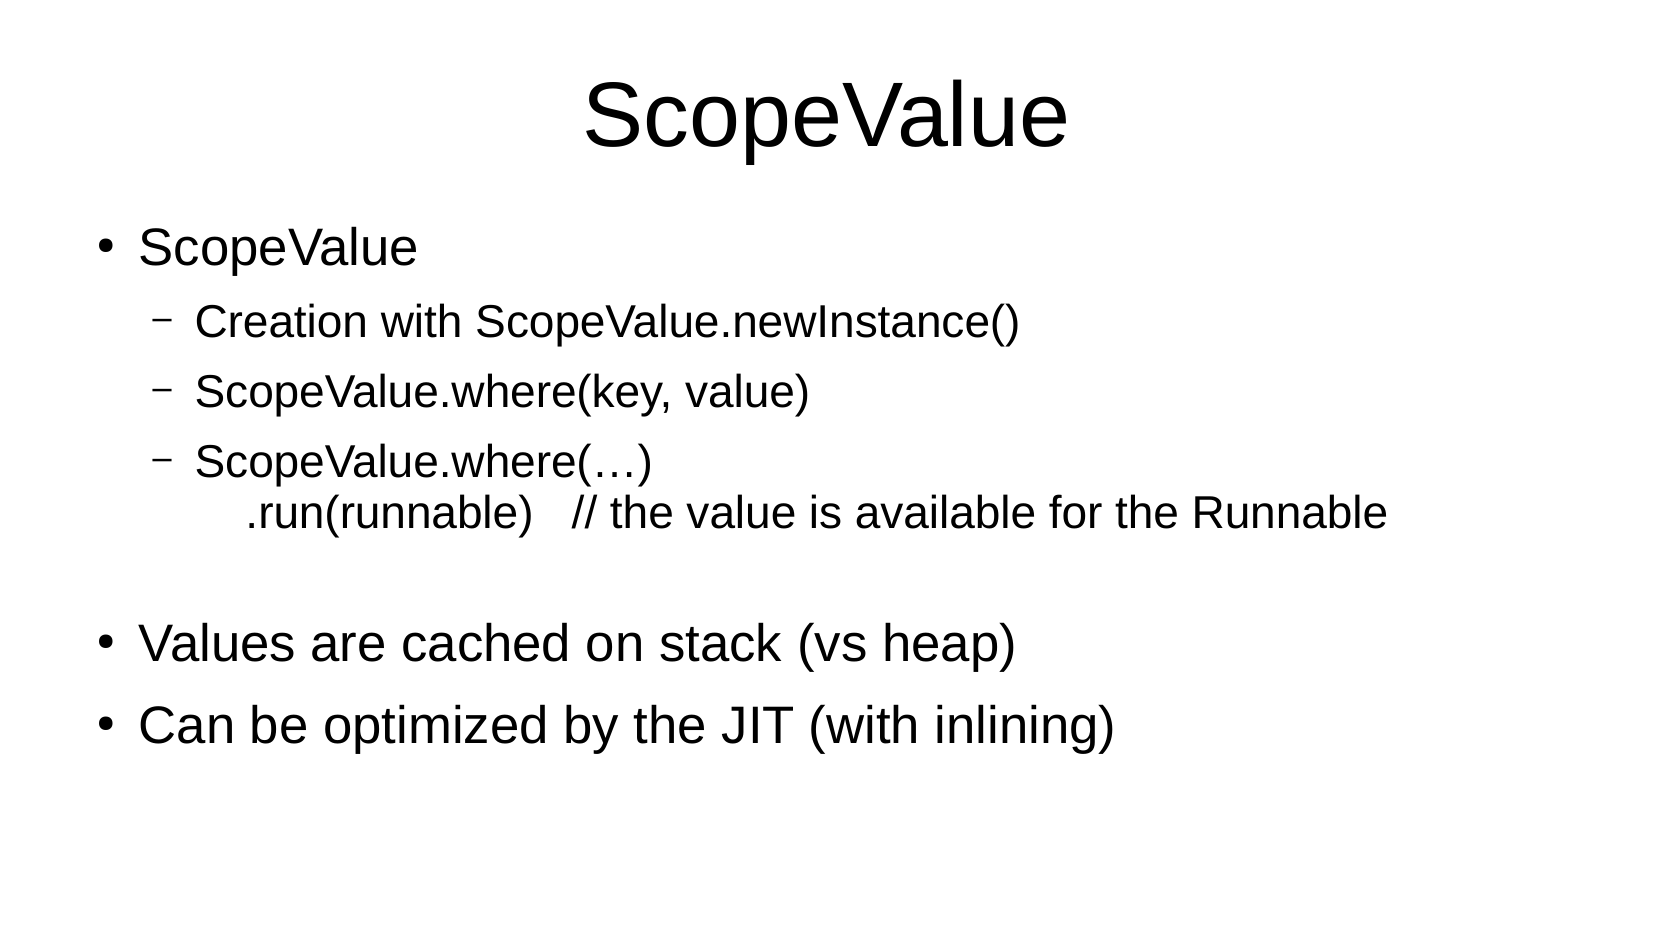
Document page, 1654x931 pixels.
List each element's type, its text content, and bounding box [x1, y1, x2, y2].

title ScopeValue [82, 37, 1571, 193]
list ScopeValue Creation with ScopeValue.newInstance() ScopeValue.where(key, value) ScopeValue.where(…) .run(runnable) // the value is available for the Runnable Values are cached on stack (vs heap) Can be optimized by the JIT (with inlining) [82, 217, 1571, 758]
